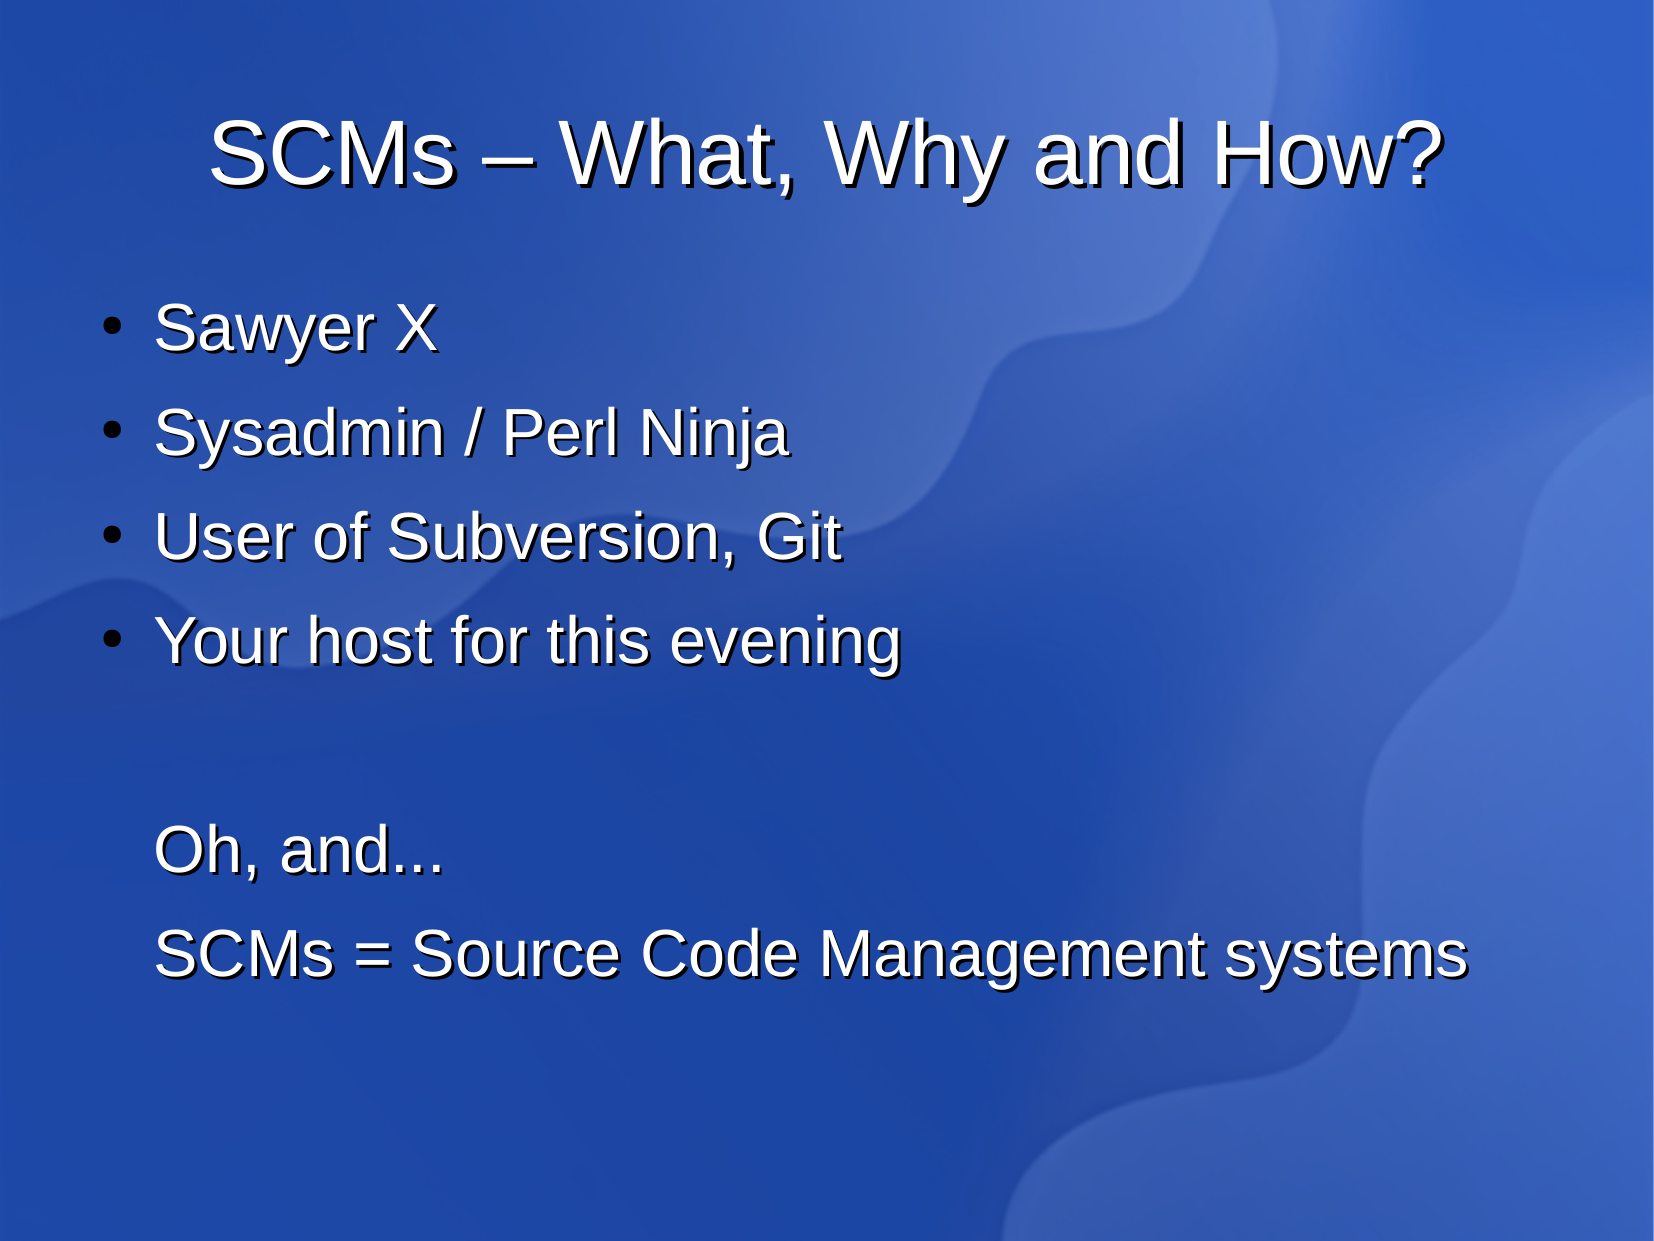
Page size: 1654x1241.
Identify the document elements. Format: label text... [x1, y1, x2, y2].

picture [0, 0, 1654, 1241]
title SCMs – What, Why and How? [82, 49, 1571, 257]
list Sawyer X Sysadmin / Perl Ninja User of Subversion, Git Your host for this evening Oh, and... SCMs = Source Code Management systems [82, 290, 1571, 1109]
